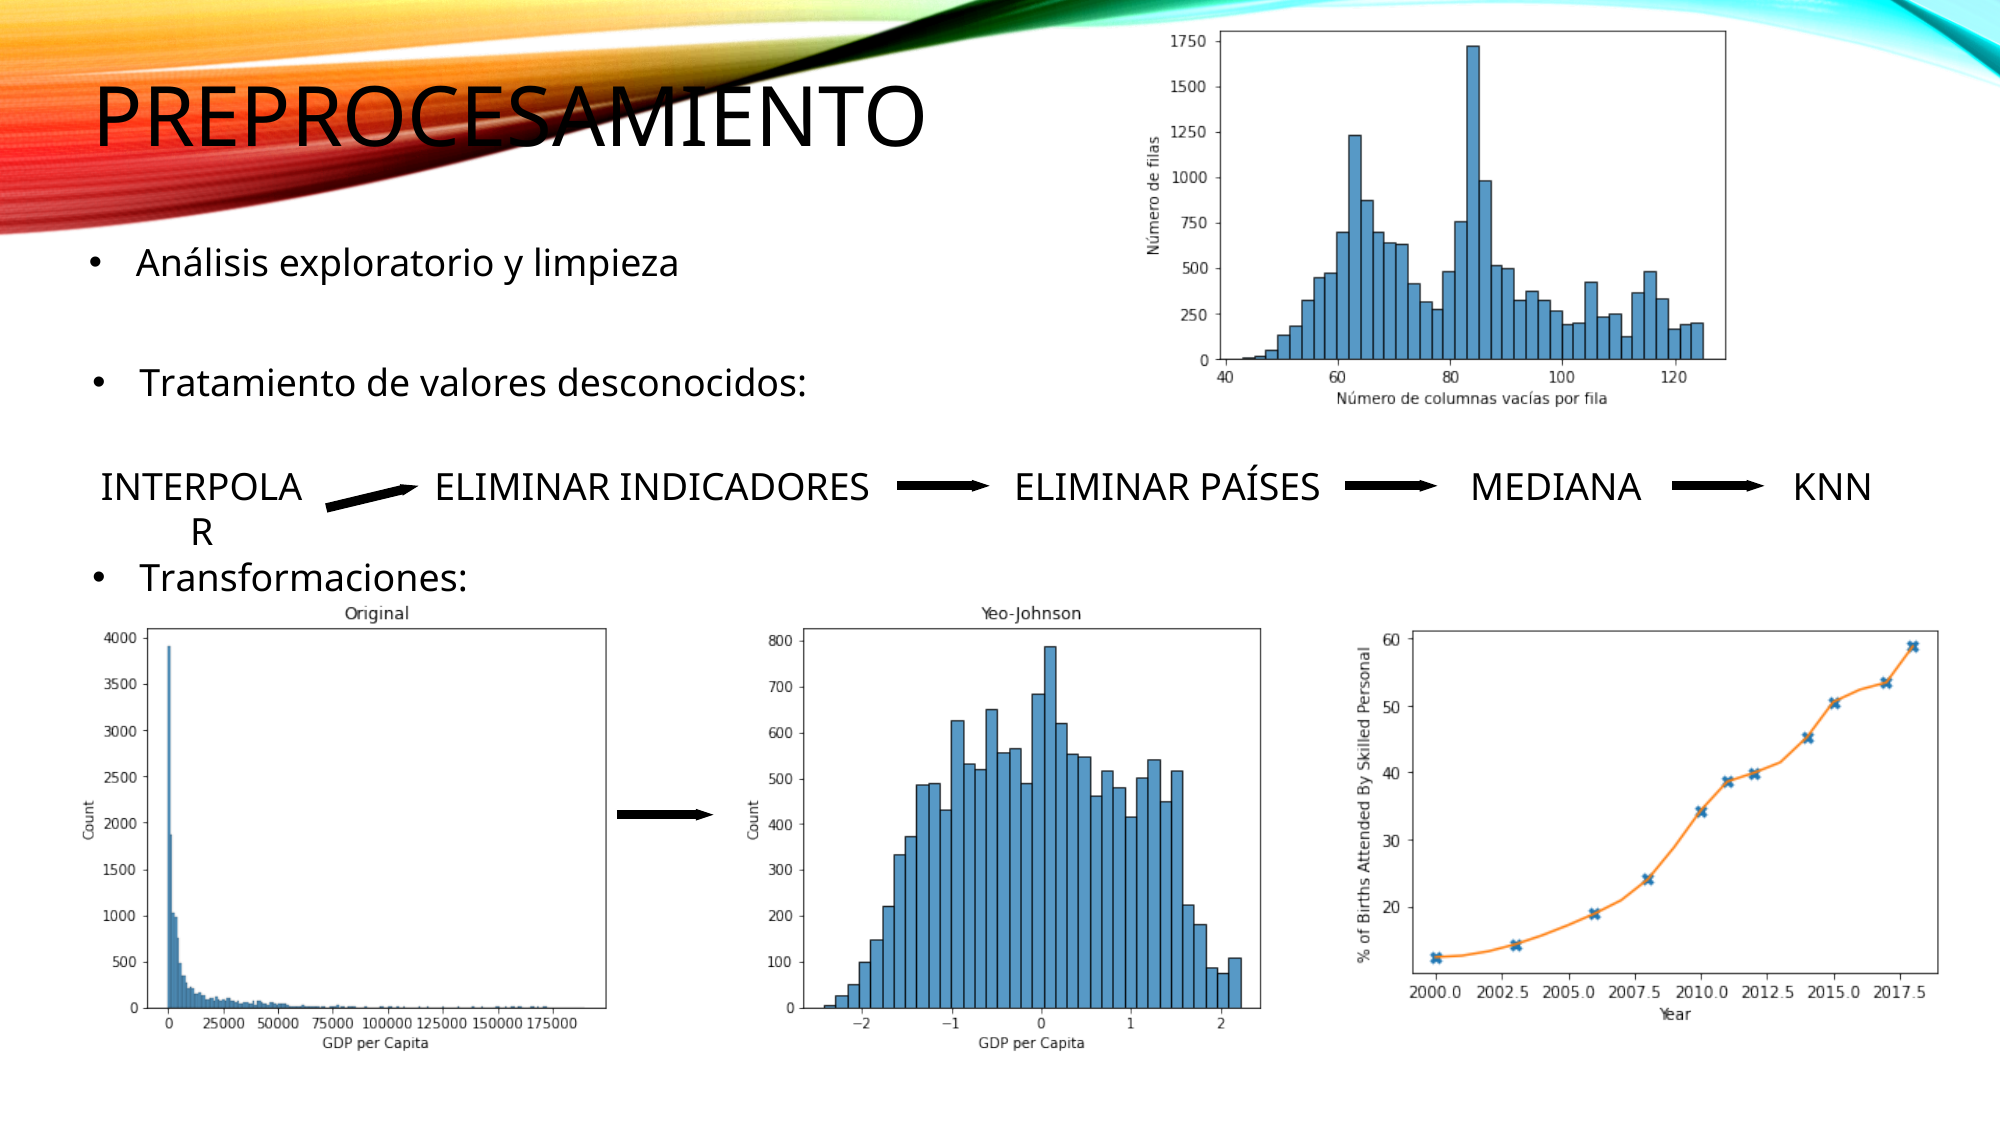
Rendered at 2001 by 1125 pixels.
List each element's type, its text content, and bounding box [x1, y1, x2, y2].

picture [729, 596, 1270, 1061]
text_box Transformaciones: [77, 546, 494, 596]
text_box MEDIANA [1431, 455, 1681, 517]
text_box ELIMINAR PAÍSES [978, 455, 1357, 517]
text_box Tratamiento de valores desconocidos: [77, 351, 856, 413]
text_box Análisis exploratorio y limpieza [73, 231, 714, 292]
text_box KNN [1775, 455, 1891, 517]
picture [1138, 20, 1736, 418]
picture [73, 596, 617, 1061]
text_box ELIMINAR INDICADORES [418, 455, 887, 517]
picture [1348, 622, 1947, 1033]
text_box INTERPOLAR [77, 455, 327, 517]
title preprocesamiento [77, 64, 1138, 175]
